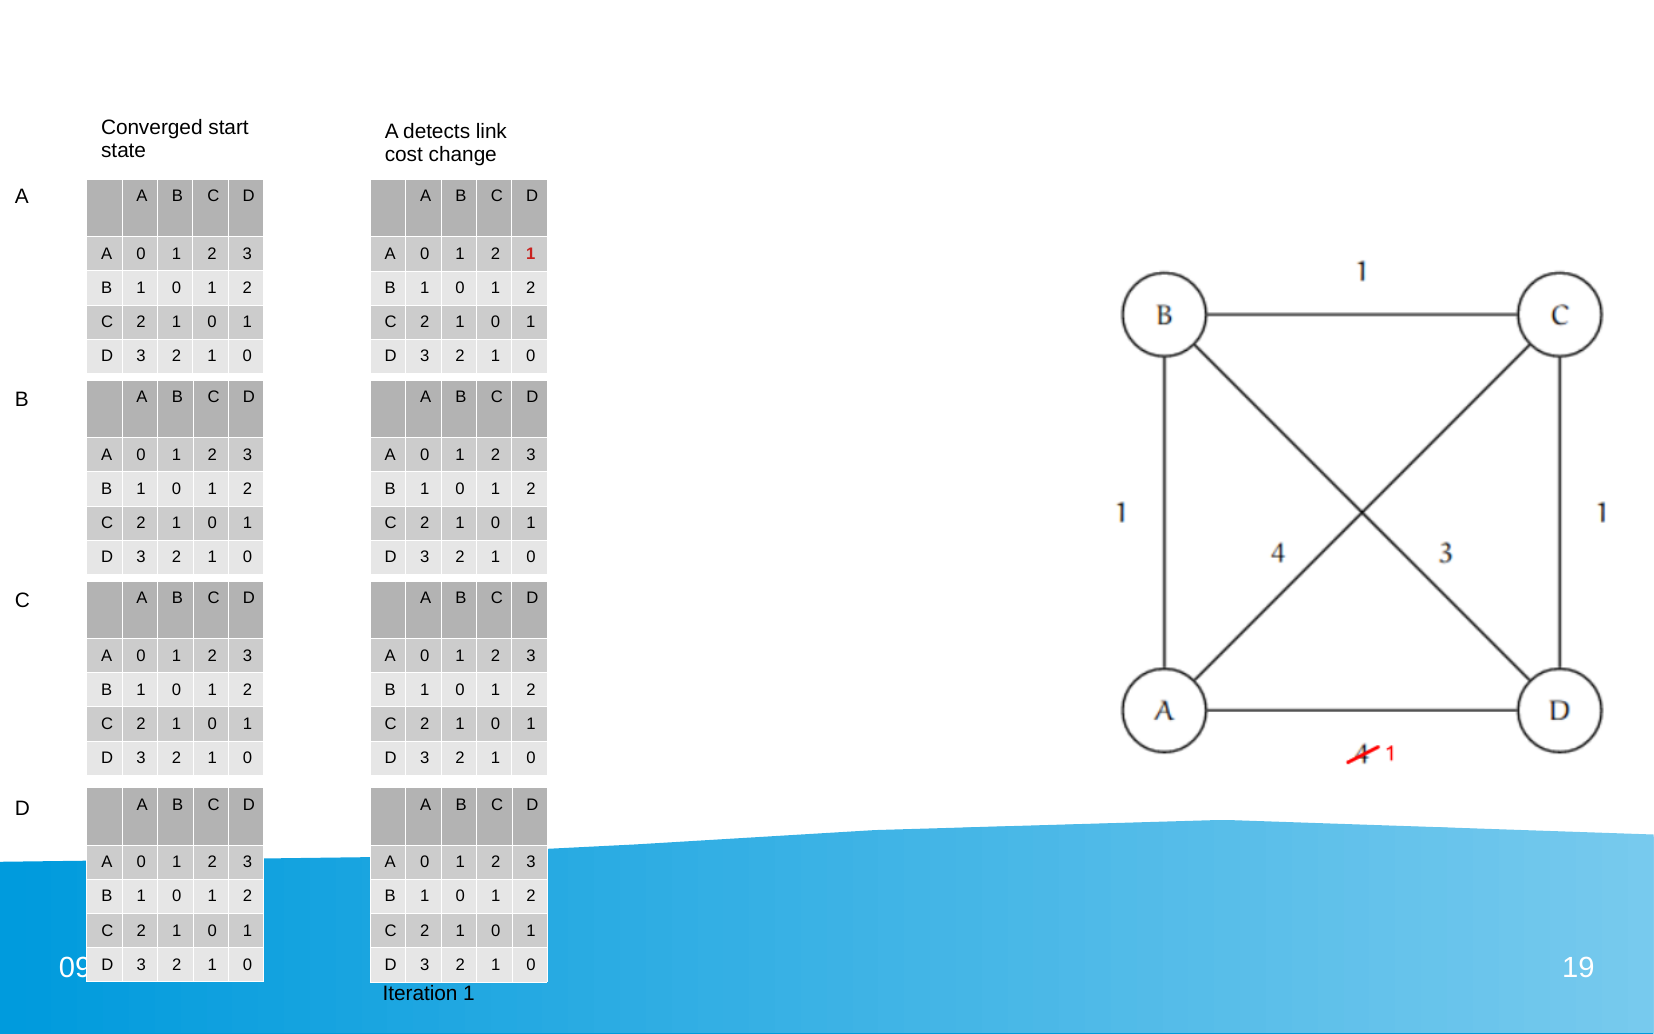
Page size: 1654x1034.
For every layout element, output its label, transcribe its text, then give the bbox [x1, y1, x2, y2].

table_cell 3 [512, 438, 547, 471]
table_cell 1 [193, 271, 228, 305]
table_cell 0 [229, 541, 263, 574]
table_header C [477, 188, 511, 236]
table_cell 1 [158, 507, 193, 540]
table_cell 0 [158, 271, 192, 305]
table_cell 2 [194, 639, 228, 672]
table_cell D [87, 541, 122, 574]
table_cell 1 [477, 673, 511, 706]
table_cell C [371, 707, 405, 741]
table_cell B [371, 472, 405, 506]
table_cell 0 [442, 880, 476, 913]
table_cell 2 [229, 472, 263, 506]
table_cell 3 [123, 541, 157, 574]
table_cell 2 [123, 707, 157, 741]
table_cell 1 [442, 237, 476, 271]
table_cell B [371, 673, 405, 706]
table_cell 0 [123, 237, 157, 270]
table_cell 0 [158, 673, 193, 706]
table_cell 1 [442, 914, 476, 947]
table_cell 2 [442, 541, 476, 574]
table_cell 2 [406, 306, 441, 339]
table_cell 1 [477, 272, 511, 305]
table_cell 3 [229, 639, 263, 672]
table_cell 1 [194, 880, 228, 913]
table_cell C [87, 507, 122, 540]
table_cell 1 [123, 271, 157, 305]
table_cell A [371, 846, 405, 879]
table_cell D [87, 340, 122, 373]
table_cell 2 [406, 914, 441, 947]
table_header C [477, 381, 511, 437]
table_cell C [87, 914, 122, 947]
table_header [371, 381, 405, 437]
table_cell 3 [229, 846, 263, 879]
table_cell C [371, 507, 405, 540]
table_cell 3 [406, 541, 441, 574]
table_cell D [371, 541, 405, 574]
table_cell 1 [442, 639, 476, 672]
table_cell 2 [123, 507, 157, 540]
table_cell C [87, 306, 122, 339]
table_cell 1 [477, 948, 512, 974]
table_cell C [371, 306, 405, 339]
table_header C [194, 582, 228, 638]
table_cell 2 [513, 880, 547, 913]
table_cell 2 [442, 340, 476, 373]
table_cell 1 [158, 306, 192, 339]
table_cell A [87, 438, 122, 471]
table_cell A [87, 639, 122, 672]
table_cell 1 [194, 742, 228, 775]
table_cell 0 [512, 742, 547, 775]
table_cell 0 [194, 507, 228, 540]
table_header [87, 381, 122, 437]
table_cell B [87, 472, 122, 506]
table_cell 2 [193, 237, 228, 270]
table_cell 2 [406, 707, 441, 741]
table_cell 3 [406, 948, 441, 974]
table_header [87, 180, 122, 236]
table_cell 0 [123, 639, 157, 672]
table_cell 2 [512, 673, 547, 706]
table_header B [442, 381, 476, 437]
text_box A detects link cost change [369, 112, 565, 188]
table_cell 1 [477, 340, 511, 373]
table_cell 1 [123, 880, 157, 913]
table_header [371, 582, 405, 638]
table_cell 2 [477, 438, 511, 471]
text_box Converged start state [86, 108, 274, 179]
table_cell 3 [123, 340, 157, 373]
table_cell 1 [229, 507, 263, 540]
table_cell 1 [512, 306, 547, 339]
table_cell B [87, 673, 122, 706]
table_cell 3 [512, 639, 547, 672]
table_cell 0 [123, 846, 157, 879]
table_cell B [371, 880, 405, 913]
table_cell 1 [406, 673, 441, 706]
table_cell 2 [158, 742, 193, 775]
table_header A [123, 582, 157, 638]
table_cell 2 [229, 271, 263, 305]
table_cell 0 [194, 707, 228, 741]
table_cell 1 [442, 707, 476, 741]
table_cell D [371, 742, 405, 775]
table_header A [123, 180, 157, 236]
table_cell 1 [158, 438, 193, 471]
table_header D [229, 582, 263, 638]
table_cell 1 [194, 948, 228, 981]
table_header D [512, 582, 547, 638]
table_cell 3 [406, 742, 441, 775]
table_header [371, 188, 405, 236]
table_header D [229, 180, 263, 236]
table_cell 1 [123, 472, 157, 506]
table_cell 0 [406, 846, 441, 879]
table_cell 2 [477, 846, 512, 879]
table_cell C [371, 914, 405, 947]
table_cell 1 [123, 673, 157, 706]
table_header C [194, 381, 228, 437]
table_cell 3 [513, 846, 547, 879]
table_header D [512, 188, 547, 236]
table_cell 2 [442, 948, 476, 974]
table_cell 1 [442, 846, 476, 879]
table_cell 1 [229, 306, 263, 339]
table_header A [123, 381, 157, 437]
table_cell 1 [229, 707, 263, 741]
table_cell 1 [442, 507, 476, 540]
table_cell 1 [513, 914, 547, 947]
table_cell 3 [406, 340, 441, 373]
table_cell 1 [158, 639, 193, 672]
table_cell 2 [477, 237, 511, 271]
table_cell 1 [442, 438, 476, 471]
table_header B [158, 180, 192, 236]
table_cell A [87, 846, 122, 879]
table_cell 1 [477, 541, 511, 574]
table_cell 1 [193, 340, 228, 373]
table_header [371, 788, 405, 845]
table_header D [513, 788, 547, 845]
table_cell C [87, 707, 122, 741]
table_header B [442, 788, 476, 845]
table_header A [123, 788, 157, 845]
table_cell 0 [477, 507, 511, 540]
table_cell 3 [229, 438, 263, 471]
text_box A [0, 177, 38, 216]
table_cell 1 [512, 237, 547, 271]
table_cell D [87, 948, 122, 981]
table_header C [477, 788, 512, 845]
table_cell 2 [229, 880, 263, 913]
table_header B [442, 582, 476, 638]
table_header [87, 788, 122, 845]
table_cell B [87, 880, 122, 913]
text_box C [0, 580, 38, 620]
text_box B [0, 380, 38, 419]
table_cell 2 [229, 673, 263, 706]
table_cell 1 [477, 880, 512, 913]
table_cell 1 [158, 914, 193, 947]
table_cell 0 [406, 237, 441, 271]
table_header B [158, 582, 193, 638]
table_cell D [87, 742, 122, 775]
table_header A [406, 188, 441, 236]
table_cell 1 [194, 472, 228, 506]
table_cell 2 [123, 914, 157, 947]
table_cell 0 [442, 673, 476, 706]
table_header A [406, 788, 441, 845]
table_header C [194, 788, 228, 845]
text_box Iteration 1 [367, 974, 526, 1013]
table_cell 0 [512, 541, 547, 574]
picture [1087, 224, 1632, 783]
table_cell 0 [158, 880, 193, 913]
table_cell A [371, 237, 405, 271]
table_cell 0 [193, 306, 228, 339]
table_cell D [371, 948, 405, 974]
table_cell 2 [442, 742, 476, 775]
table_cell 2 [123, 306, 157, 339]
table_cell 1 [512, 707, 547, 741]
table_cell 1 [194, 673, 228, 706]
table_cell 0 [512, 340, 547, 373]
table_header B [158, 381, 193, 437]
table_cell 0 [442, 472, 476, 506]
table_cell 2 [406, 507, 441, 540]
table_header D [229, 788, 263, 845]
table_cell A [371, 438, 405, 471]
table_cell A [371, 639, 405, 672]
table_cell 2 [158, 541, 193, 574]
table_header C [477, 582, 511, 638]
table_cell 1 [158, 846, 193, 879]
table_cell B [87, 271, 122, 305]
table_cell 1 [194, 541, 228, 574]
table_header D [512, 381, 547, 437]
table_cell 3 [123, 742, 157, 775]
table_cell 1 [406, 880, 441, 913]
table_cell 0 [477, 914, 512, 947]
table_cell D [371, 340, 405, 373]
table_cell 0 [123, 438, 157, 471]
table_header A [406, 381, 441, 437]
table_cell 1 [477, 742, 511, 775]
table_cell 2 [158, 340, 192, 373]
table_header D [229, 381, 263, 437]
table_cell 0 [229, 340, 263, 373]
table_cell 0 [477, 707, 511, 741]
table_header B [158, 788, 193, 845]
text_box D [0, 789, 45, 828]
table_cell 0 [158, 472, 193, 506]
table_header [87, 582, 122, 638]
table_cell 2 [512, 472, 547, 506]
table_cell 1 [406, 472, 441, 506]
table_cell 0 [477, 306, 511, 339]
table_cell 1 [406, 272, 441, 305]
table_header A [406, 582, 441, 638]
table_cell A [87, 237, 122, 270]
table_cell 0 [229, 948, 263, 981]
table_cell 3 [229, 237, 263, 270]
table_cell 0 [406, 438, 441, 471]
table_cell 2 [512, 272, 547, 305]
table_cell 2 [194, 438, 228, 471]
table_header C [193, 180, 228, 236]
table_cell 1 [442, 306, 476, 339]
table_cell B [371, 272, 405, 305]
table_cell 1 [512, 507, 547, 540]
table_cell 0 [229, 742, 263, 775]
table_cell 0 [442, 272, 476, 305]
table_cell 1 [158, 237, 192, 270]
table_cell 1 [158, 707, 193, 741]
table_cell 2 [158, 948, 193, 981]
table_header B [442, 188, 476, 236]
table_cell 2 [477, 639, 511, 672]
table_cell 0 [406, 639, 441, 672]
table_cell 0 [513, 948, 547, 982]
table_cell 1 [477, 472, 511, 506]
table_cell 0 [194, 914, 228, 947]
table_cell 1 [229, 914, 263, 947]
table_cell 2 [194, 846, 228, 879]
table_cell 3 [123, 948, 157, 981]
